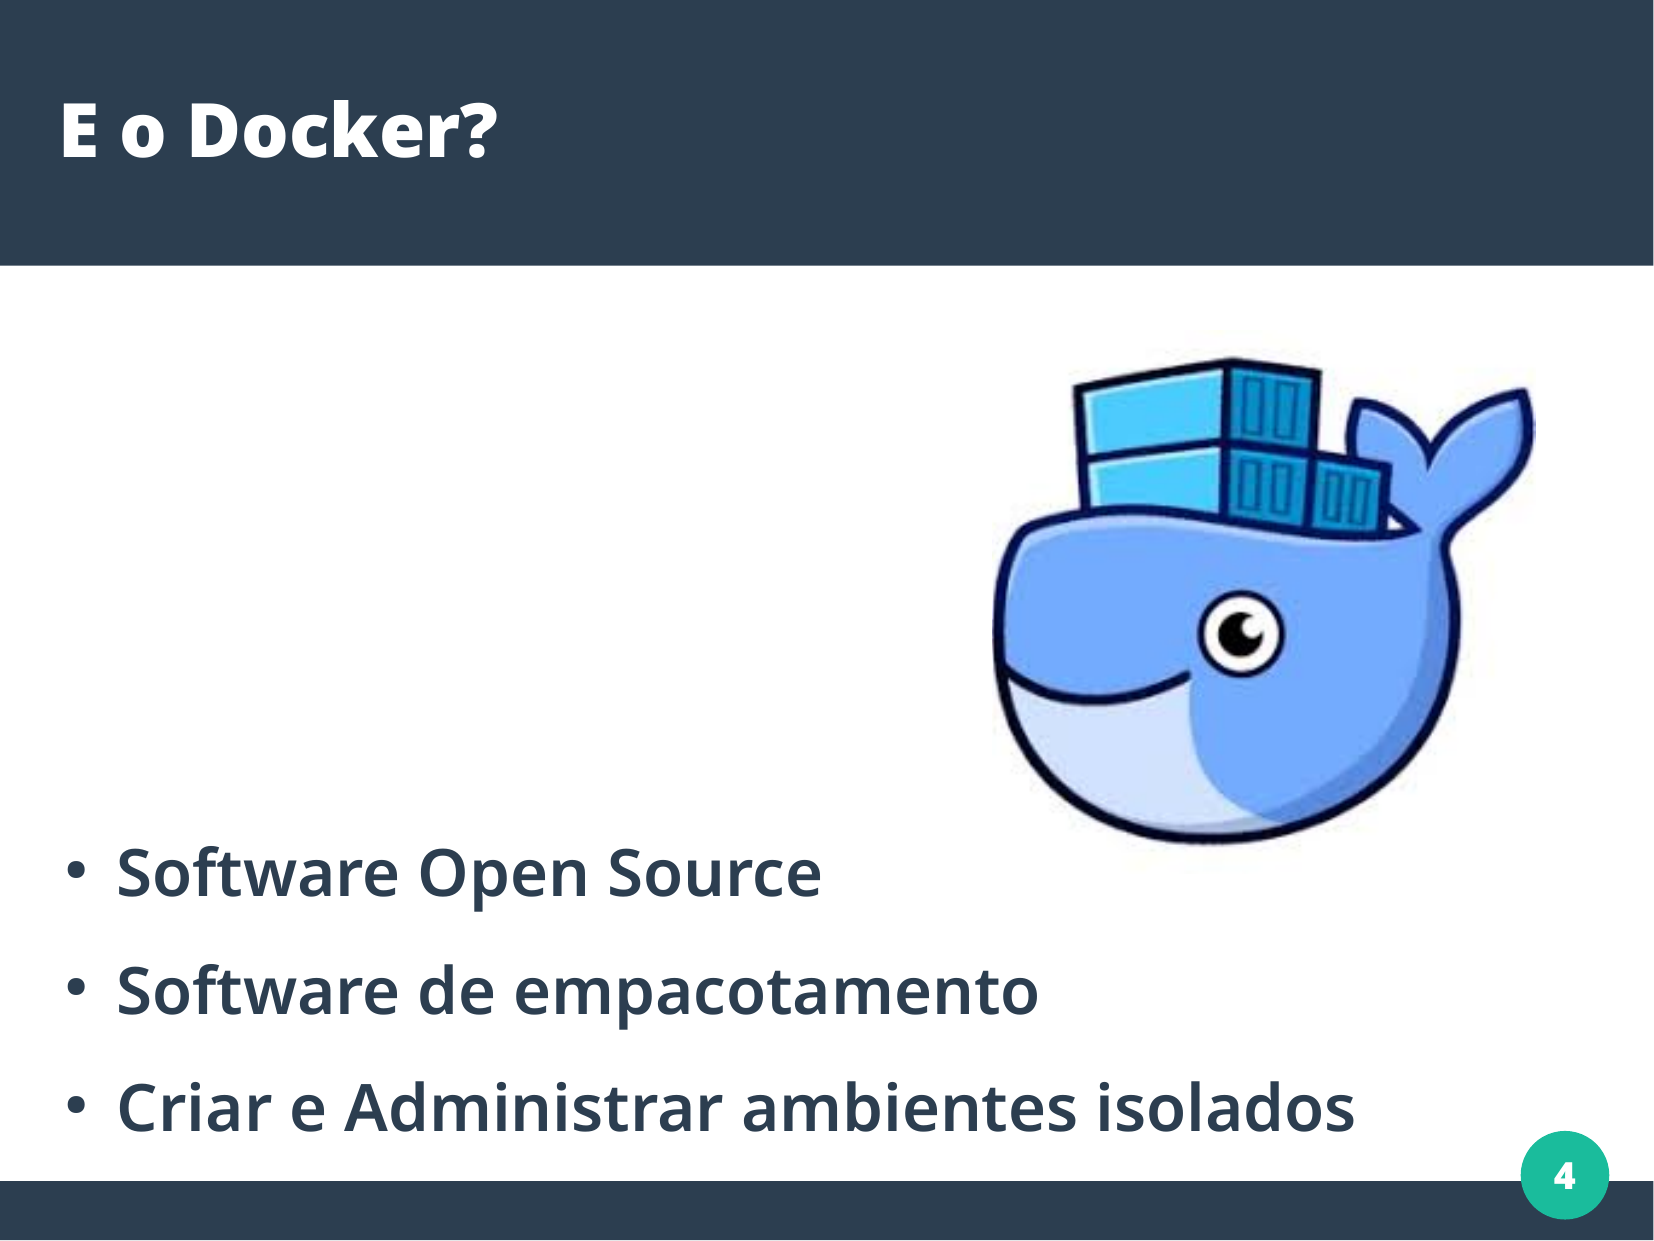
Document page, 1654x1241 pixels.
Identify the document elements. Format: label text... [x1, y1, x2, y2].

title E o Docker? [59, 49, 1595, 207]
list Software Open Source Software de empacotamento Criar e Administrar ambientes isolados [47, 826, 1583, 1152]
picture [992, 330, 1536, 826]
